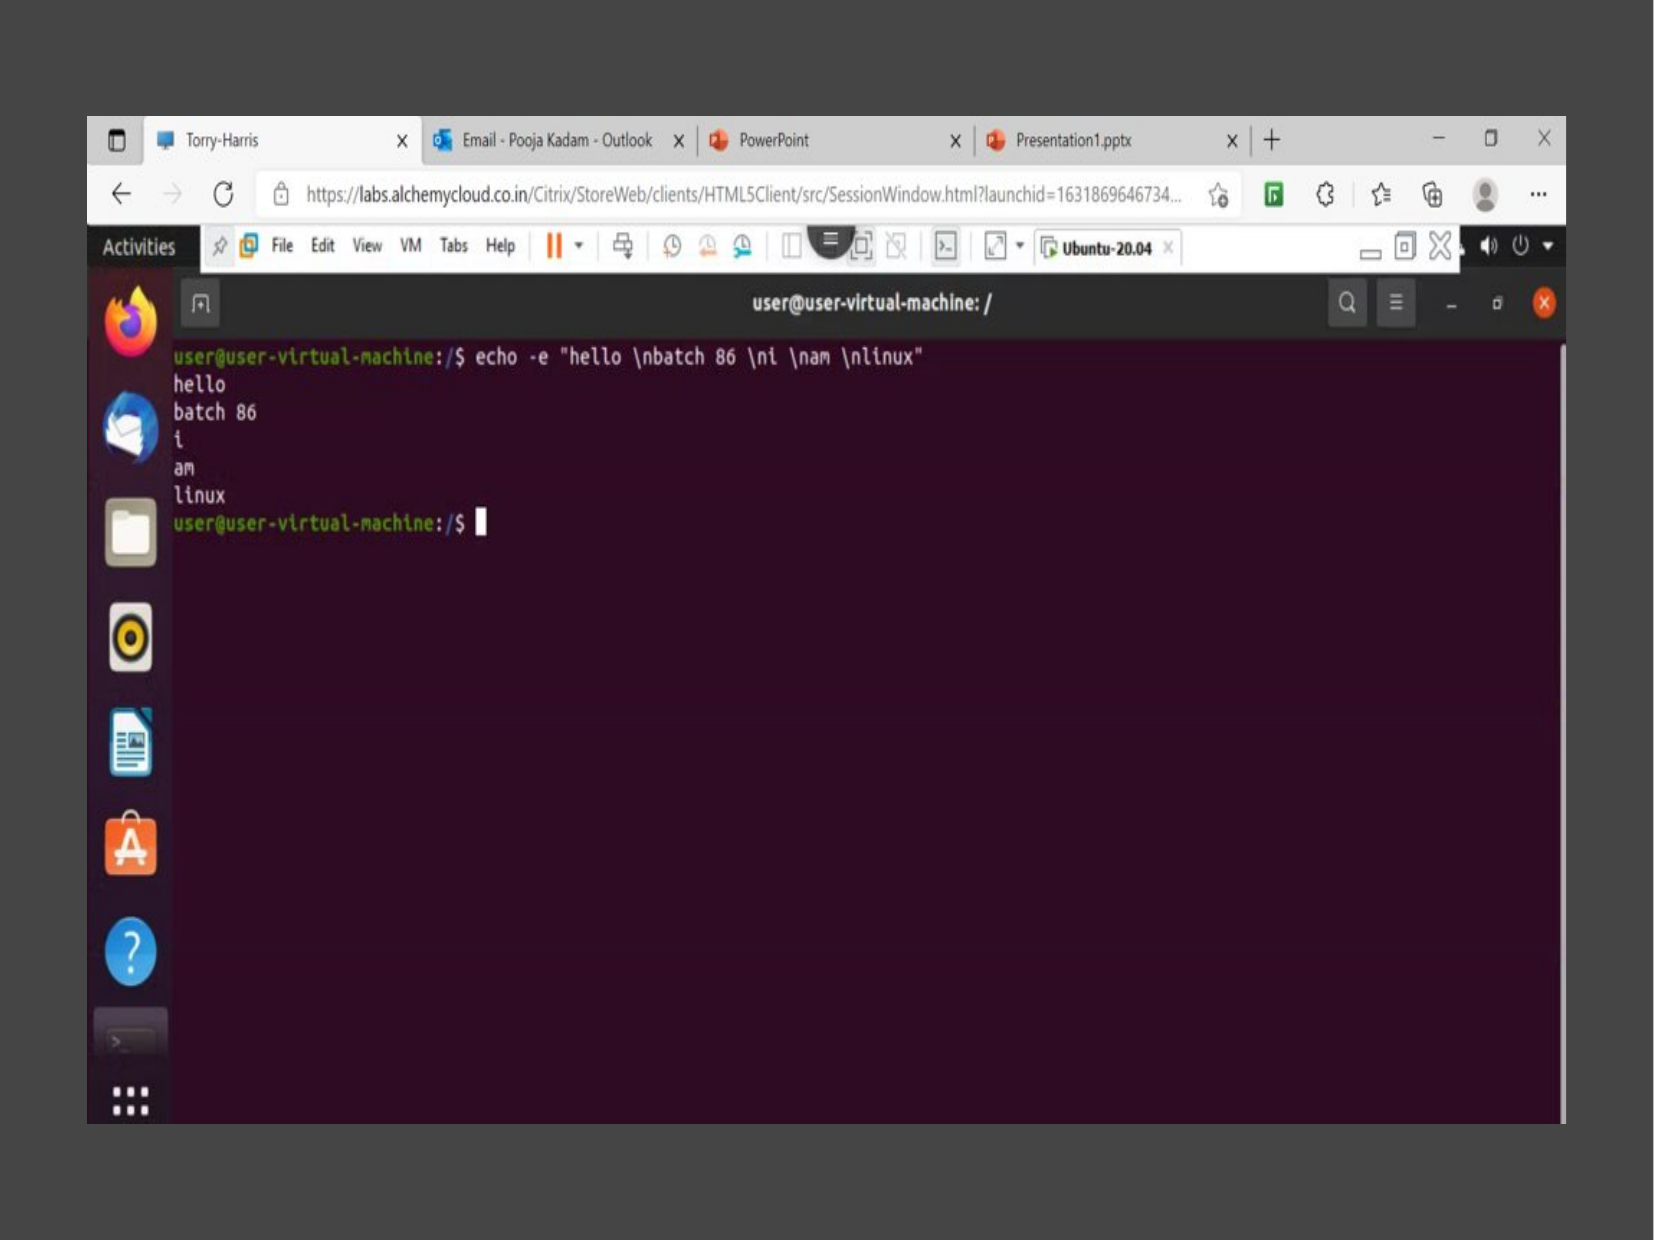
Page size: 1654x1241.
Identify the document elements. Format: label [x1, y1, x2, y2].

picture [87, 116, 1567, 1124]
